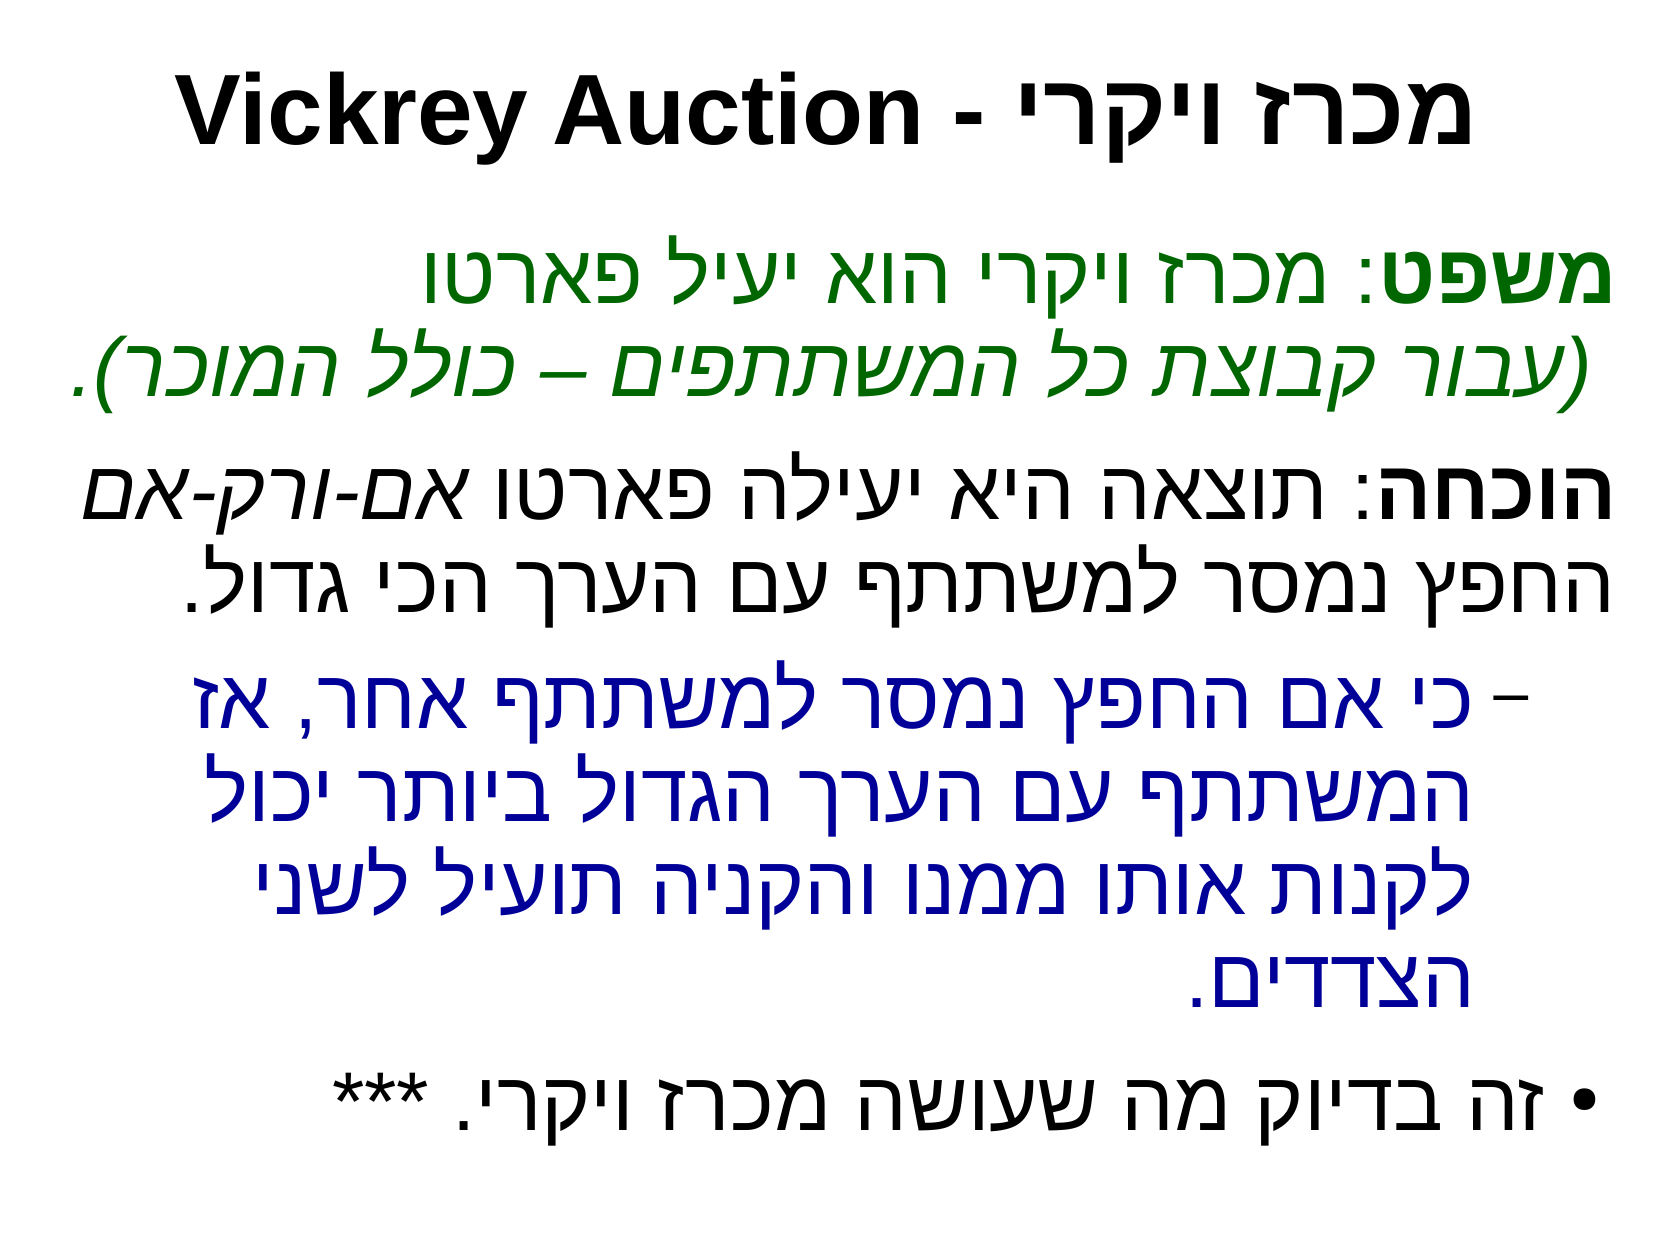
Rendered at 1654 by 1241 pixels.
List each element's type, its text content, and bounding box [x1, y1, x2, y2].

title מכרז ויקרי - Vickrey Auction [0, 0, 1654, 229]
list משפט: מכרז ויקרי הוא יעיל פארטו (עבור קבוצת כל המשתתפים – כולל המוכר). הוכחה: תוצאה היא יעילה פארטו אם-ורק-אם החפץ נמסר למשתתף עם הערך הכי גדול. כי אם החפץ נמסר למשתתף אחר, אז המשתתף עם הערך הגדול ביותר יכול לקנות אותו ממנו והקניה תועיל לשני הצדדים. זה בדיוק מה שעושה מכרז ויקרי. *** [27, 229, 1618, 1241]
